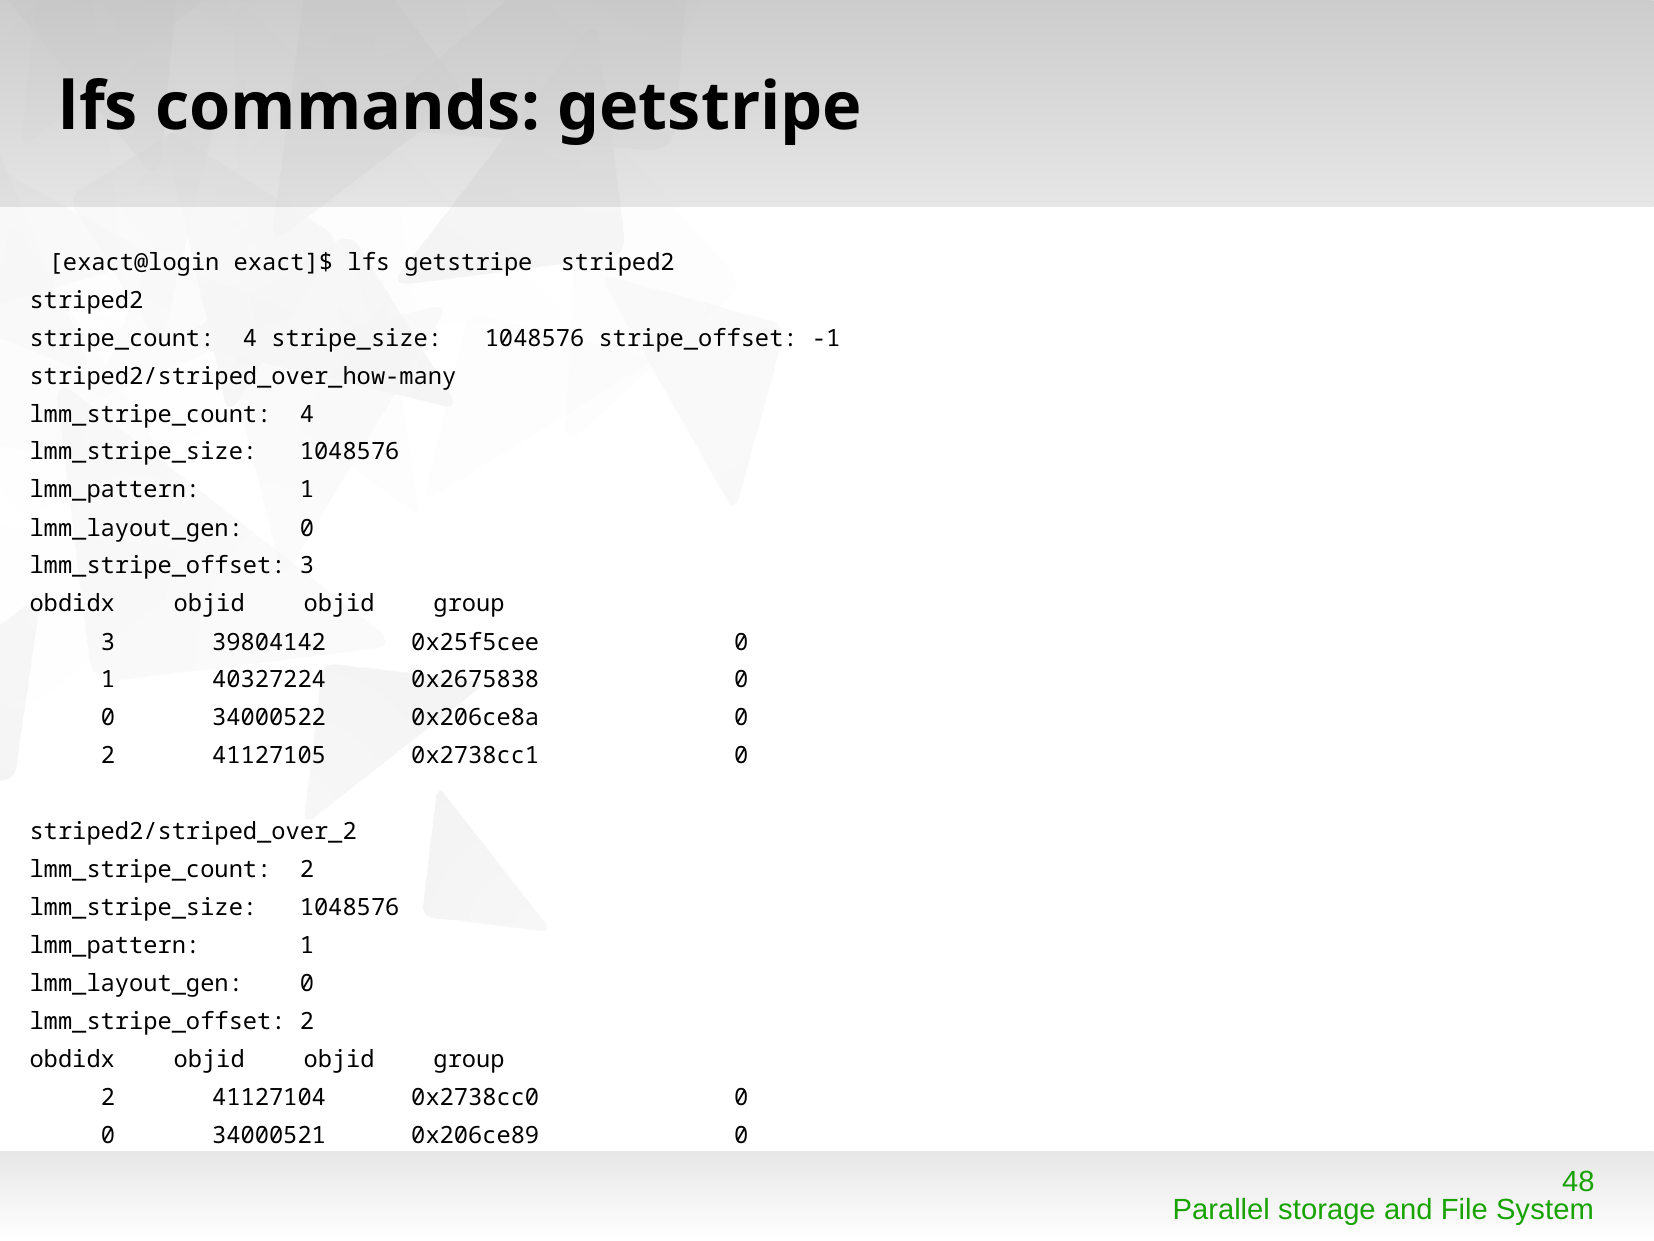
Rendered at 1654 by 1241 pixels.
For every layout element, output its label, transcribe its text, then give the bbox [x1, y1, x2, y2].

picture [0, 0, 783, 931]
list [exact@login exact]$ lfs getstripe striped2 striped2 stripe_count: 4 stripe_size: 1048576 stripe_offset: -1 striped2/striped_over_how-many lmm_stripe_count: 4 lmm_stripe_size: 1048576 lmm_pattern: 1 lmm_layout_gen: 0 lmm_stripe_offset: 3 obdidx objid objid group 3 39804142 0x25f5cee 0 1 40327224 0x2675838 0 0 34000522 0x206ce8a 0 2 41127105 0x2738cc1 0 striped2/striped_over_2 lmm_stripe_count: 2 lmm_stripe_size: 1048576 lmm_pattern: 1 lmm_layout_gen: 0 lmm_stripe_offset: 2 obdidx objid objid group 2 41127104 0x2738cc0 0 0 34000521 0x206ce89 0 [29, 206, 1595, 1152]
title lfs commands: getstripe [59, 29, 1595, 178]
